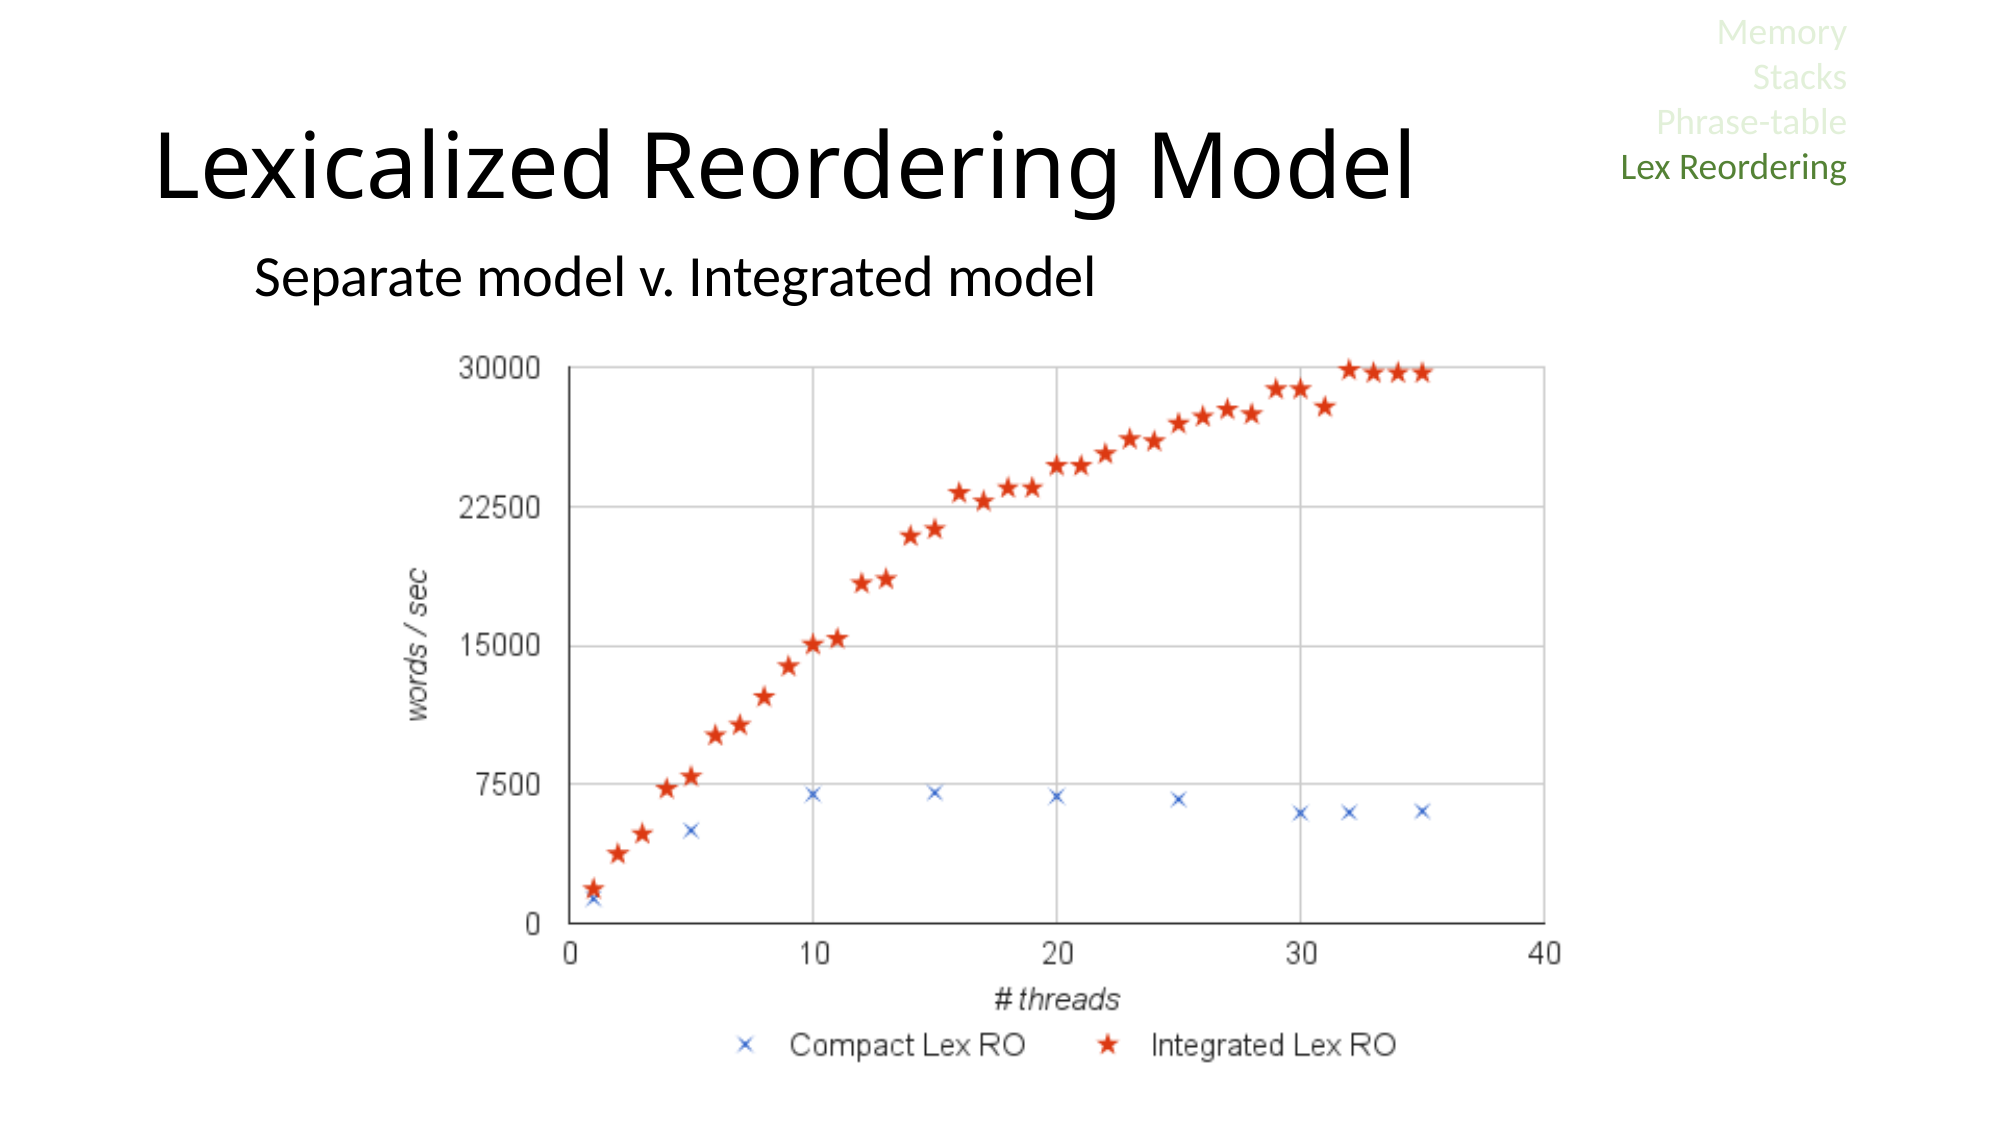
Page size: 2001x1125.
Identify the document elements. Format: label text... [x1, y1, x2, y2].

text_box Memory Stacks Phrase-table Lex Reordering [1584, 0, 1863, 195]
text_box Lexicalized Reordering Model [137, 59, 1863, 277]
text_box Separate model v. Integrated model [240, 230, 1228, 316]
picture [375, 300, 1625, 1074]
